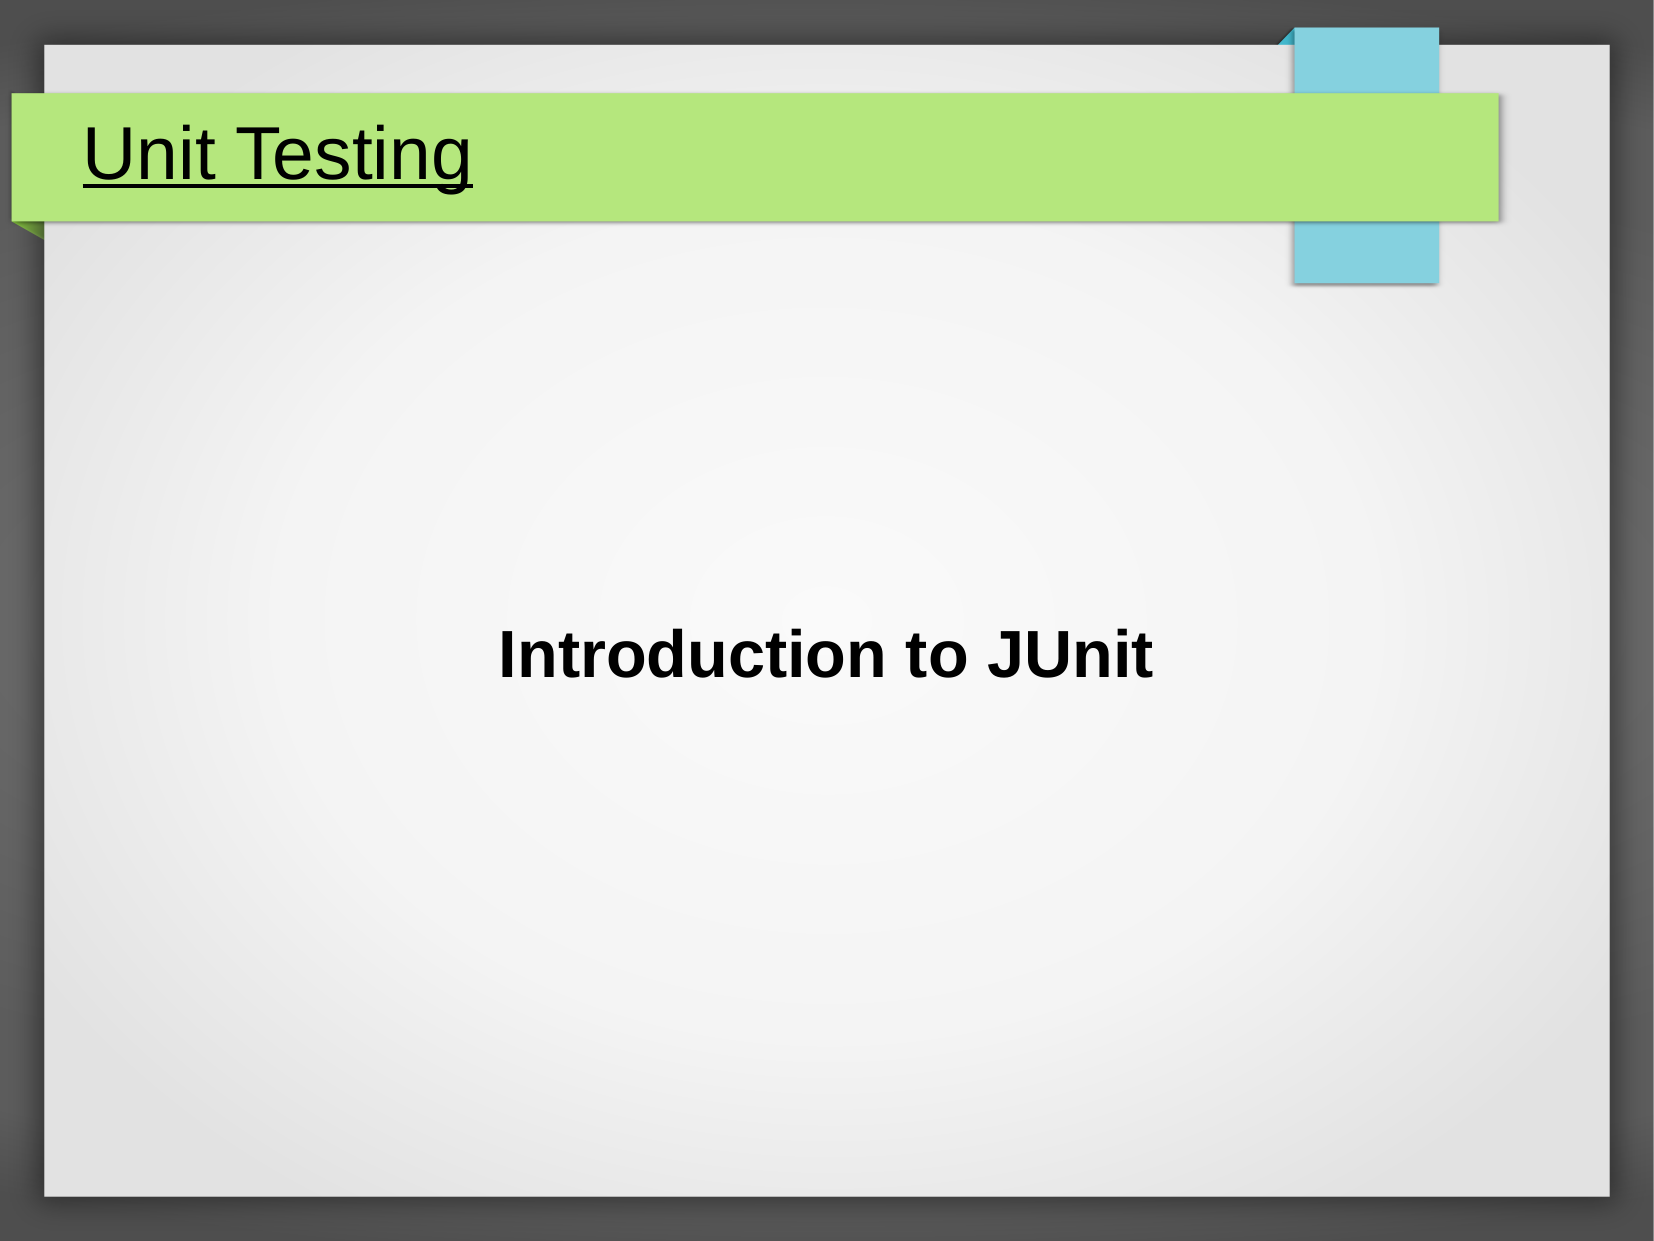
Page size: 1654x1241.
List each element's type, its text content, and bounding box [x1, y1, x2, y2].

subtitle Introduction to JUnit [82, 295, 1571, 1015]
picture [0, 0, 1654, 1241]
title Unit Testing [82, 94, 1264, 213]
